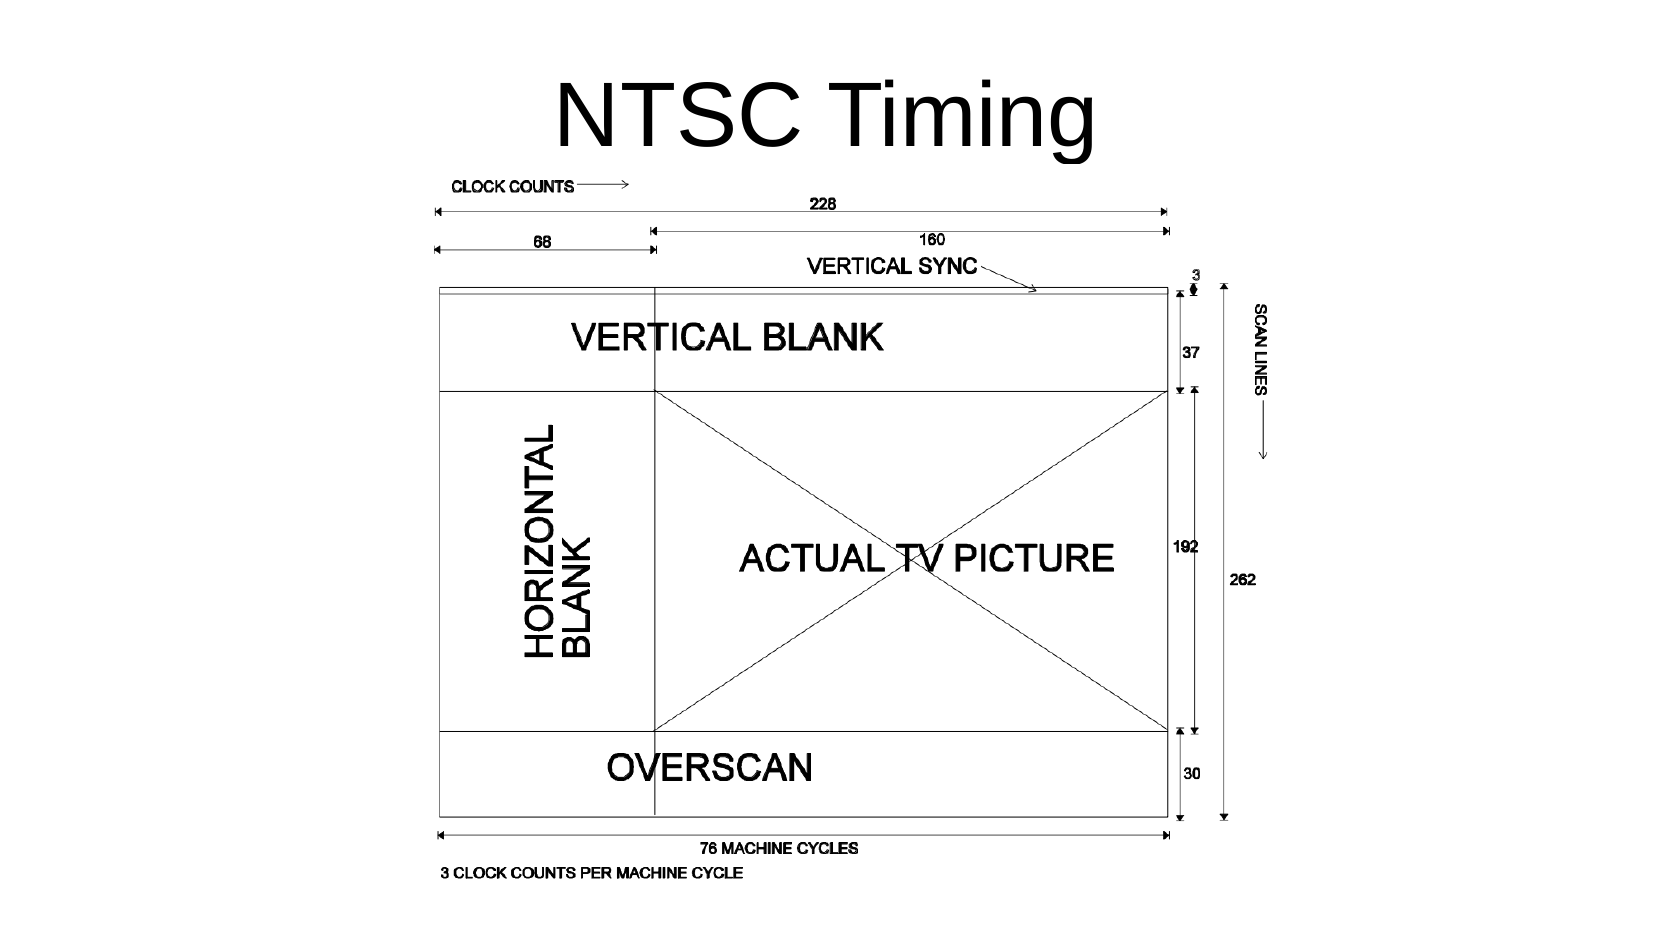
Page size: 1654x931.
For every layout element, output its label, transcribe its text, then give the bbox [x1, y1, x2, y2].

picture [420, 164, 1276, 897]
title NTSC Timing [82, 37, 1571, 193]
